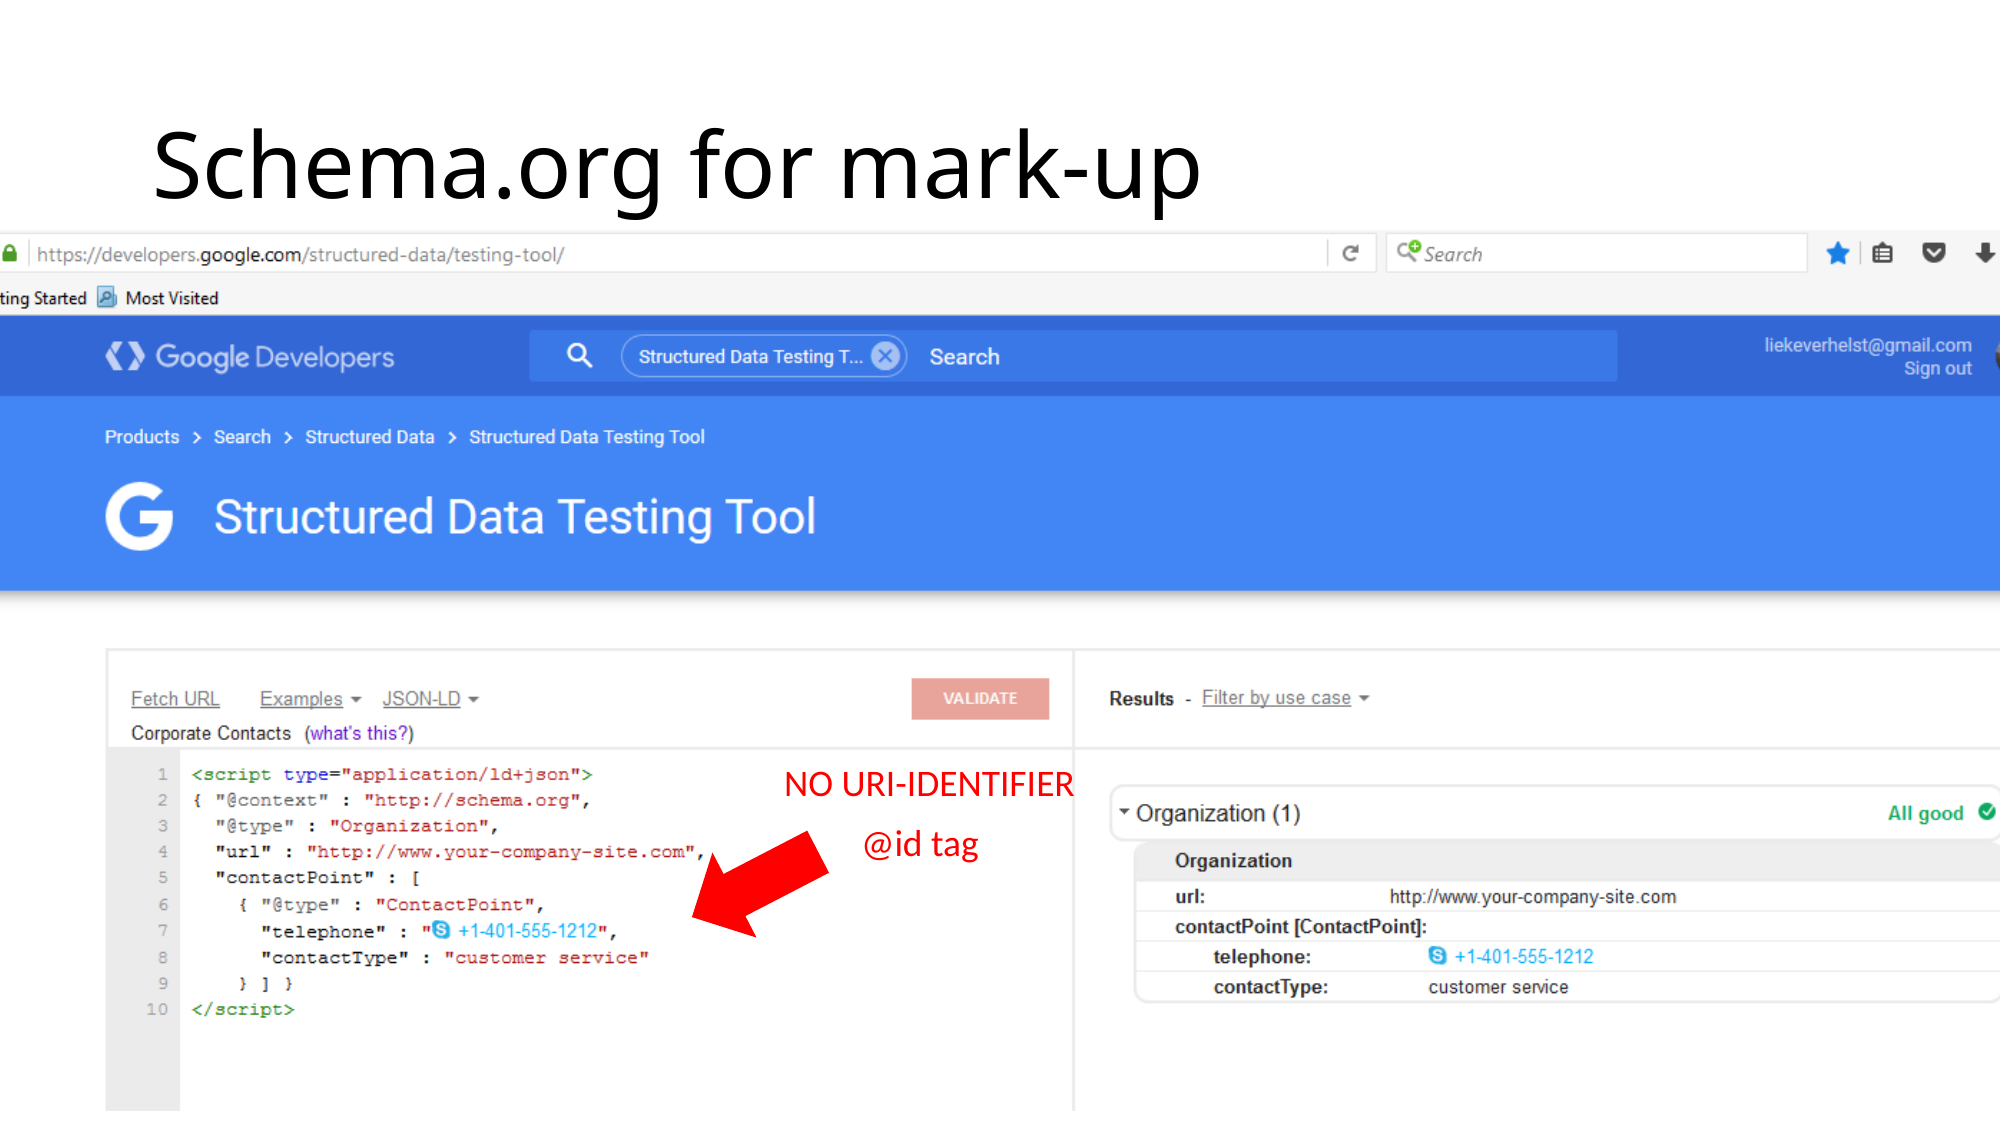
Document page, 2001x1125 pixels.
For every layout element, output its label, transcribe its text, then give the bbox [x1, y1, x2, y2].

picture [0, 231, 2000, 1112]
text_box NO URI-IDENTIFIER [769, 751, 1093, 812]
text_box @id tag [845, 811, 996, 873]
title Schema.org for mark-up [137, 59, 1863, 230]
text_box [693, 832, 828, 936]
